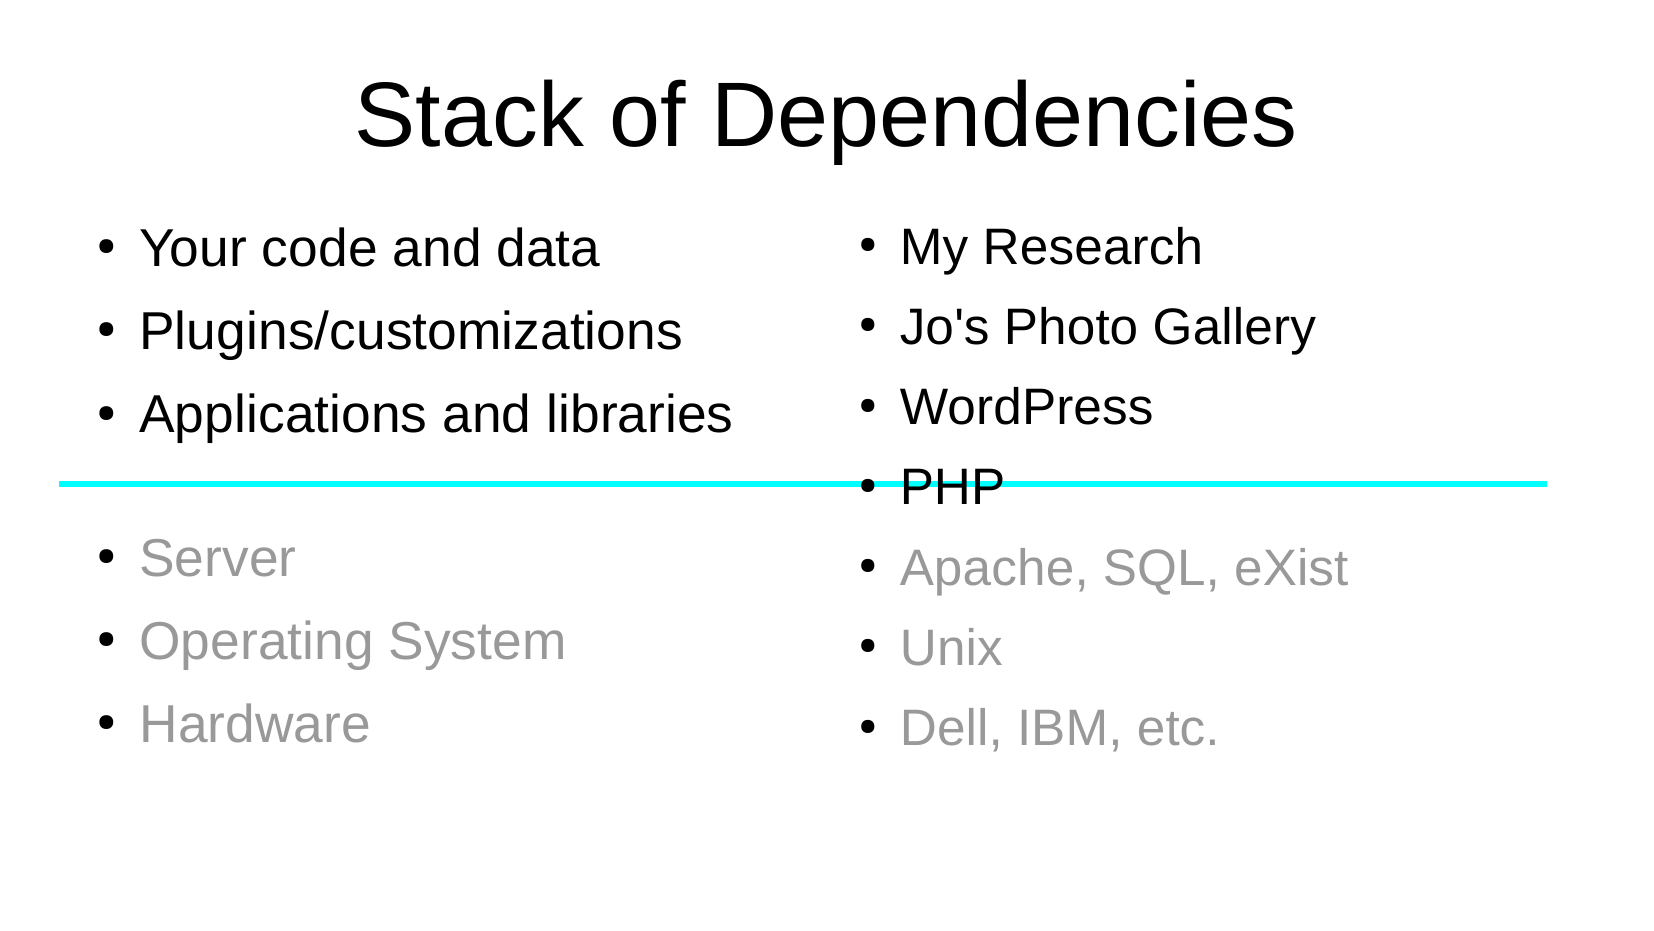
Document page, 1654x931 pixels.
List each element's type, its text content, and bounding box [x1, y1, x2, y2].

title Stack of Dependencies [82, 37, 1571, 193]
list My Research Jo's Photo Gallery WordPress PHP Apache, SQL, eXist Unix Dell, IBM, etc. [845, 217, 1572, 758]
list Your code and data Plugins/customizations Applications and libraries Server Operating System Hardware [82, 217, 809, 758]
